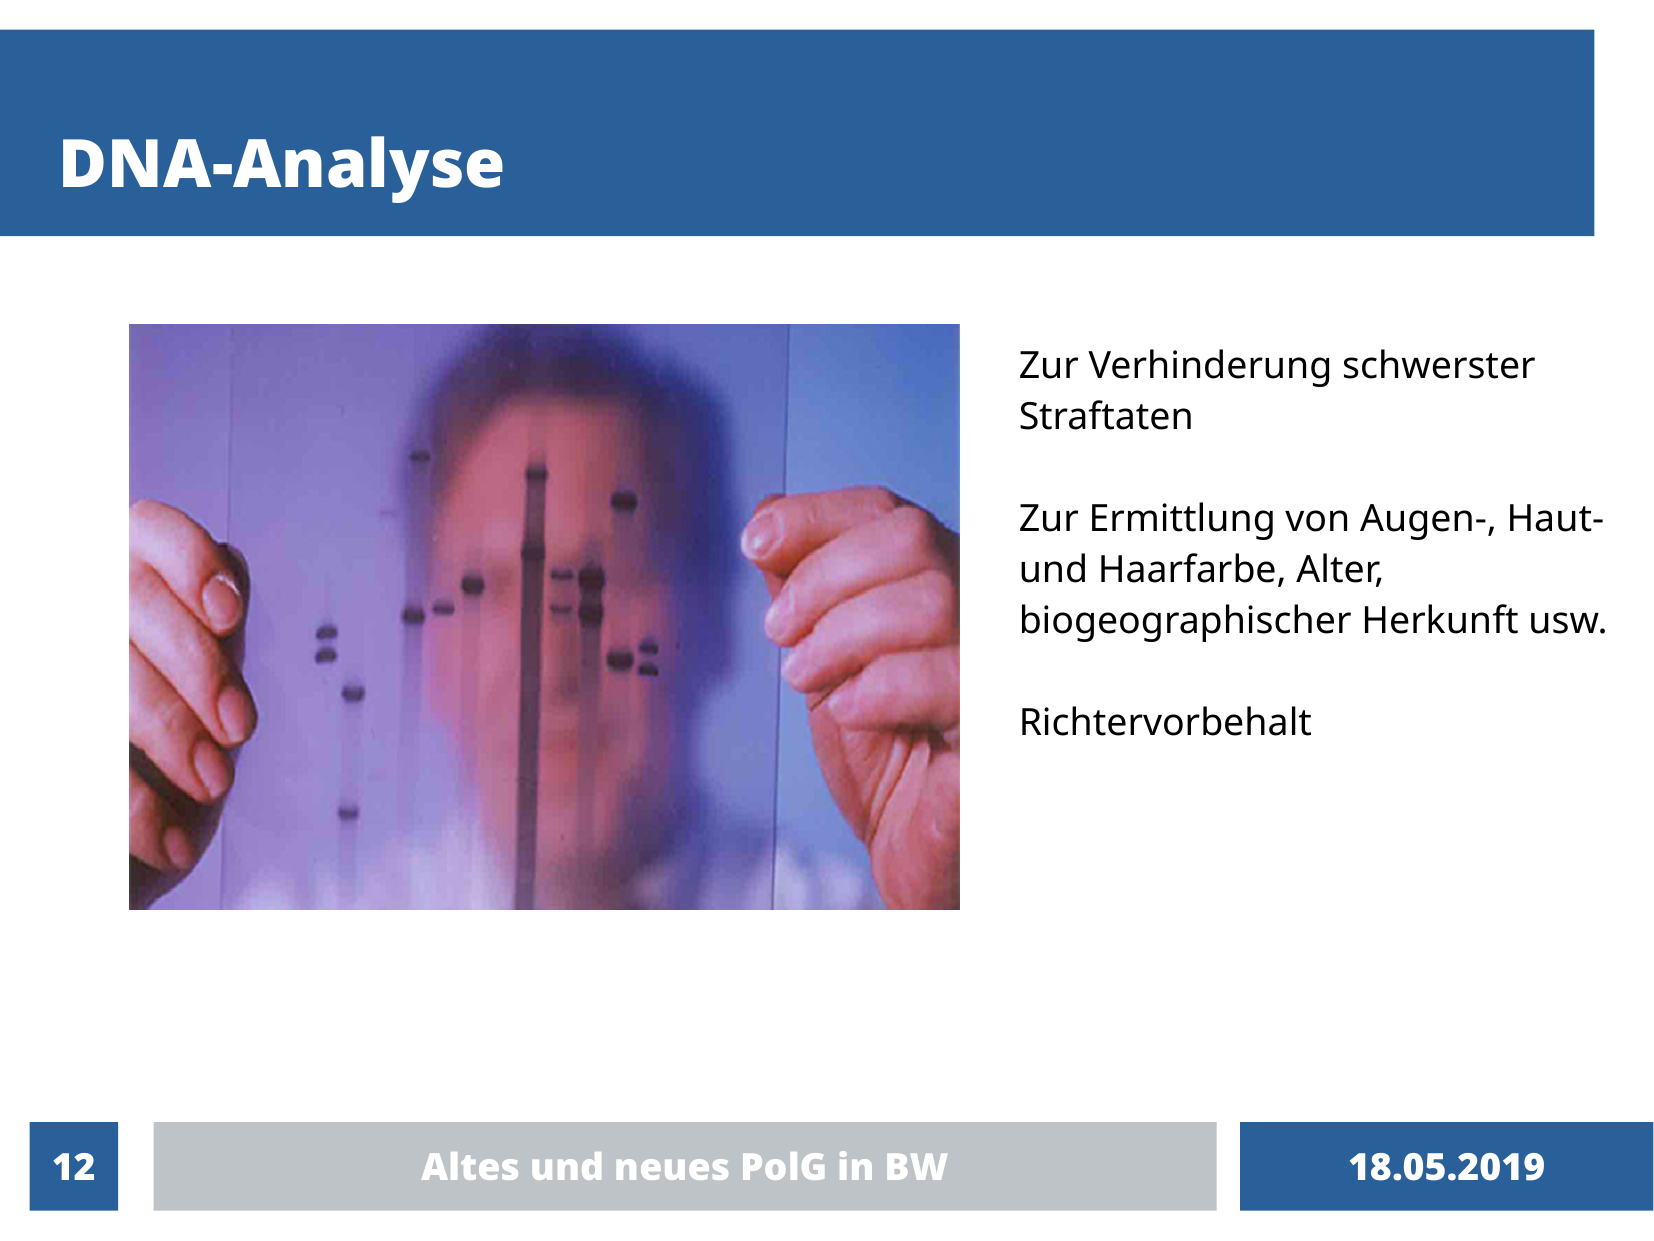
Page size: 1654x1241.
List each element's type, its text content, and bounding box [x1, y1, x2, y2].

text_box Zur Verhinderung schwerster Straftaten Zur Ermittlung von Augen-, Haut- und Haarfarbe, Alter, biogeographischer Herkunft usw. Richtervorbehalt [1003, 330, 1630, 738]
picture [129, 324, 960, 910]
title DNA-Analyse [59, 59, 1595, 207]
